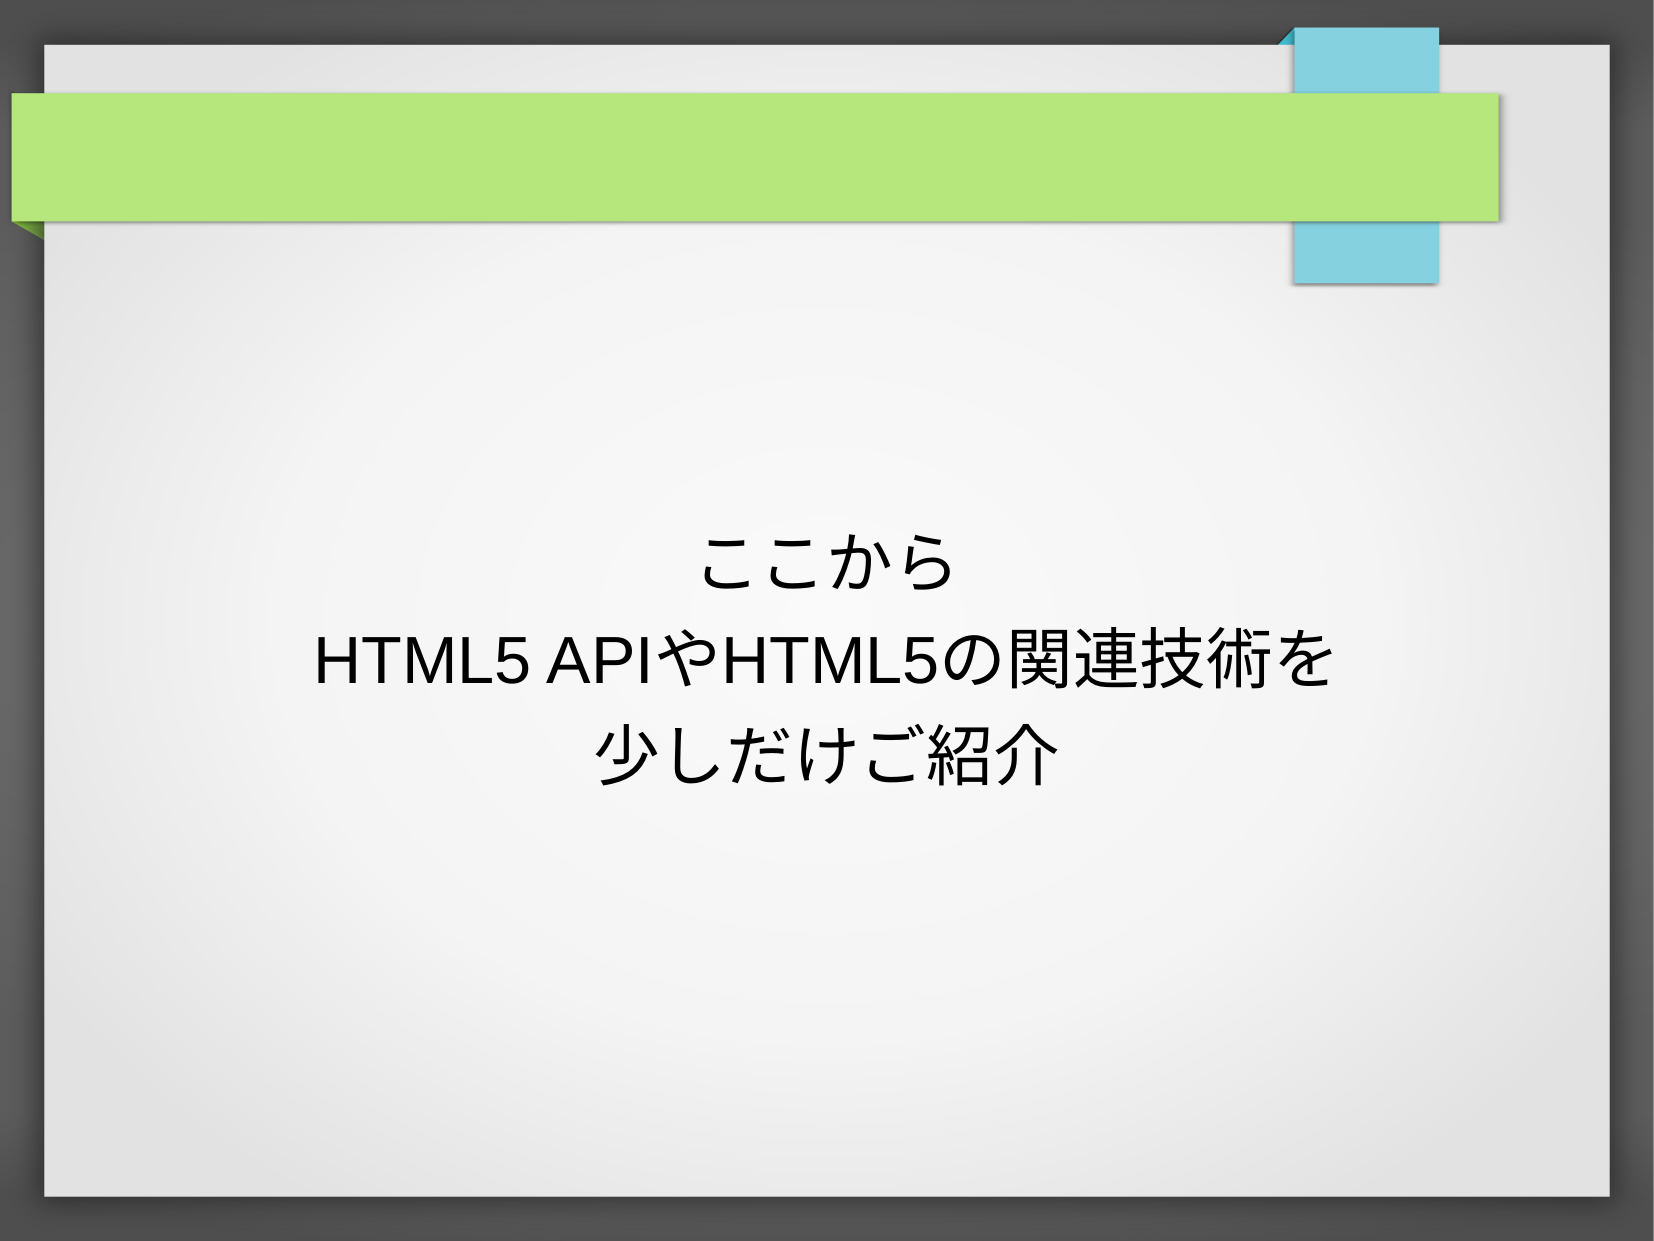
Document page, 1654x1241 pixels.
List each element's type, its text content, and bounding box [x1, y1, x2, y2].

picture [0, 0, 1654, 1241]
subtitle ここから HTML5 APIやHTML5の関連技術を 少しだけご紹介 [82, 295, 1571, 1015]
